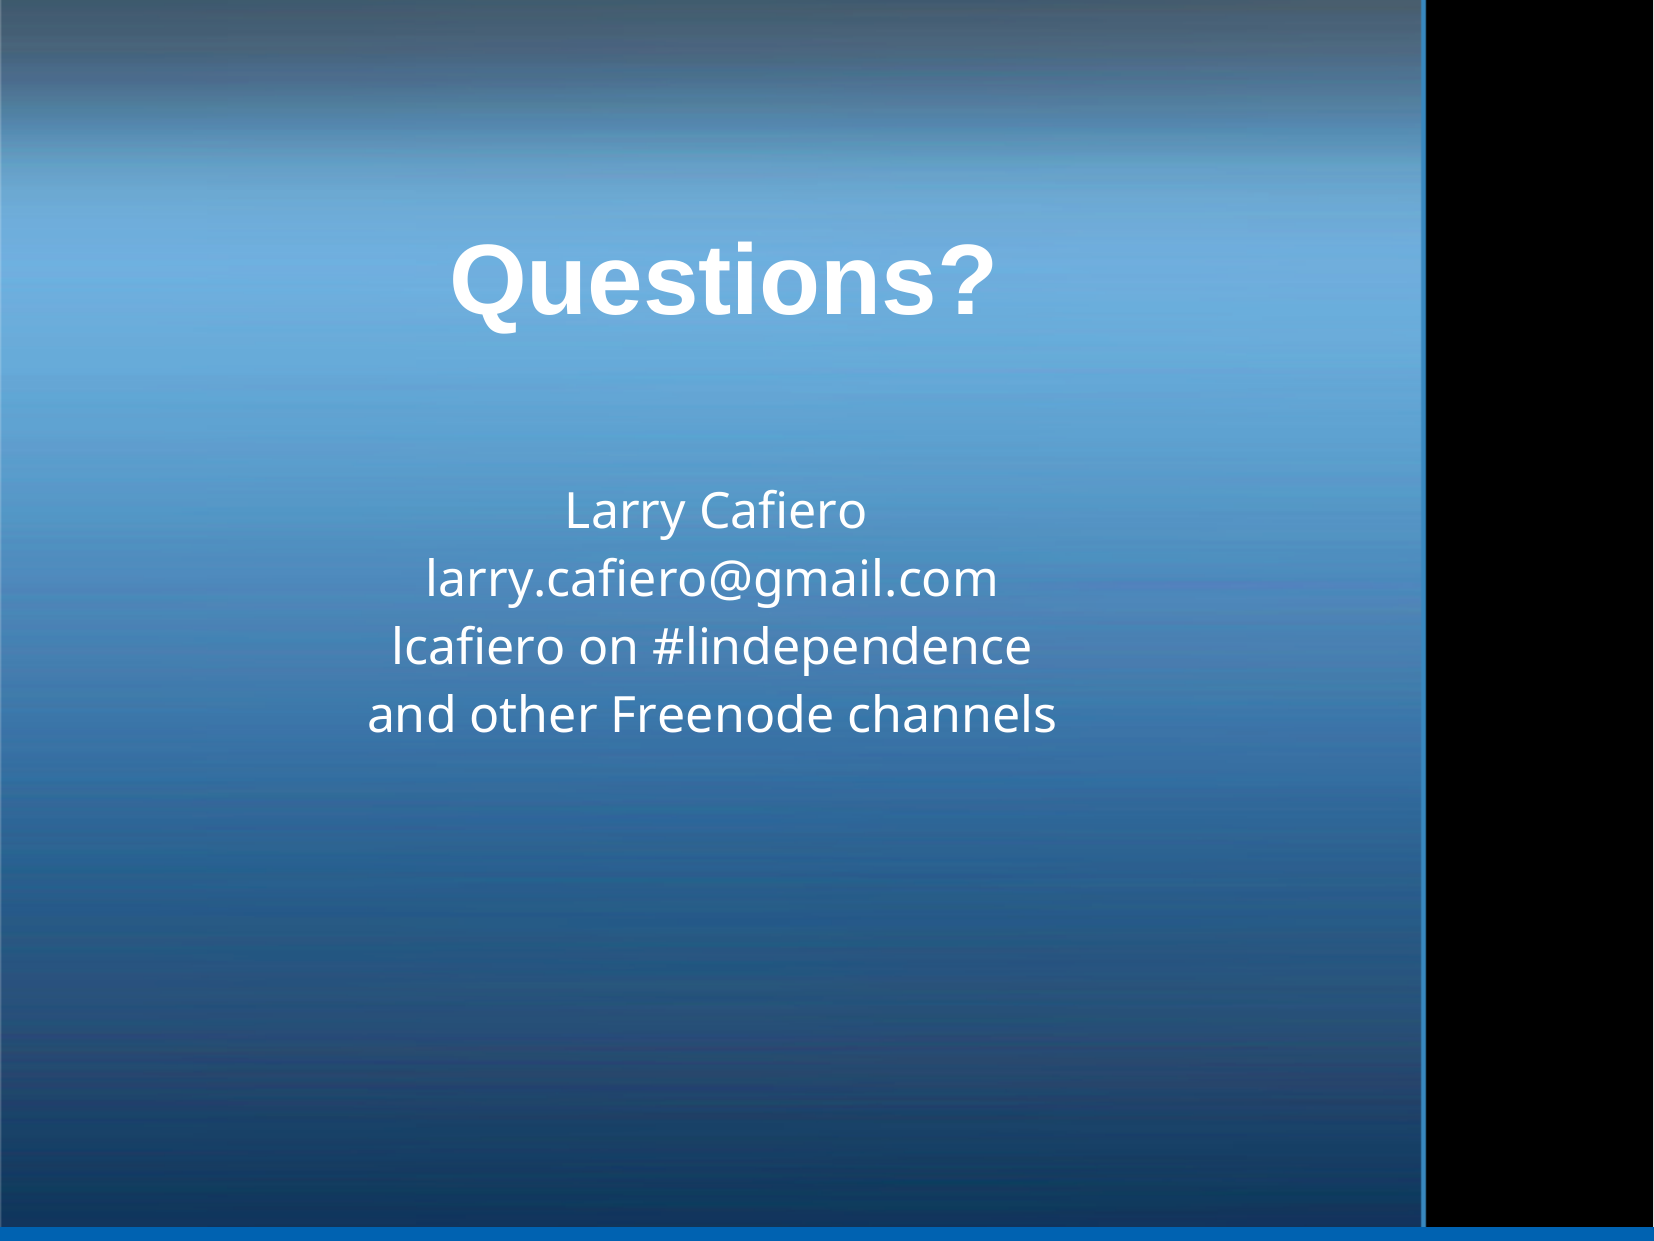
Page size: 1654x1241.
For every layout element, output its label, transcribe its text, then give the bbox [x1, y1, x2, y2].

picture [0, 0, 1654, 1227]
title Larry Cafiero larry.cafiero@gmail.com lcafiero on #lindependence and other Freenode channels [0, 359, 1426, 863]
title Questions? [0, 176, 1448, 384]
